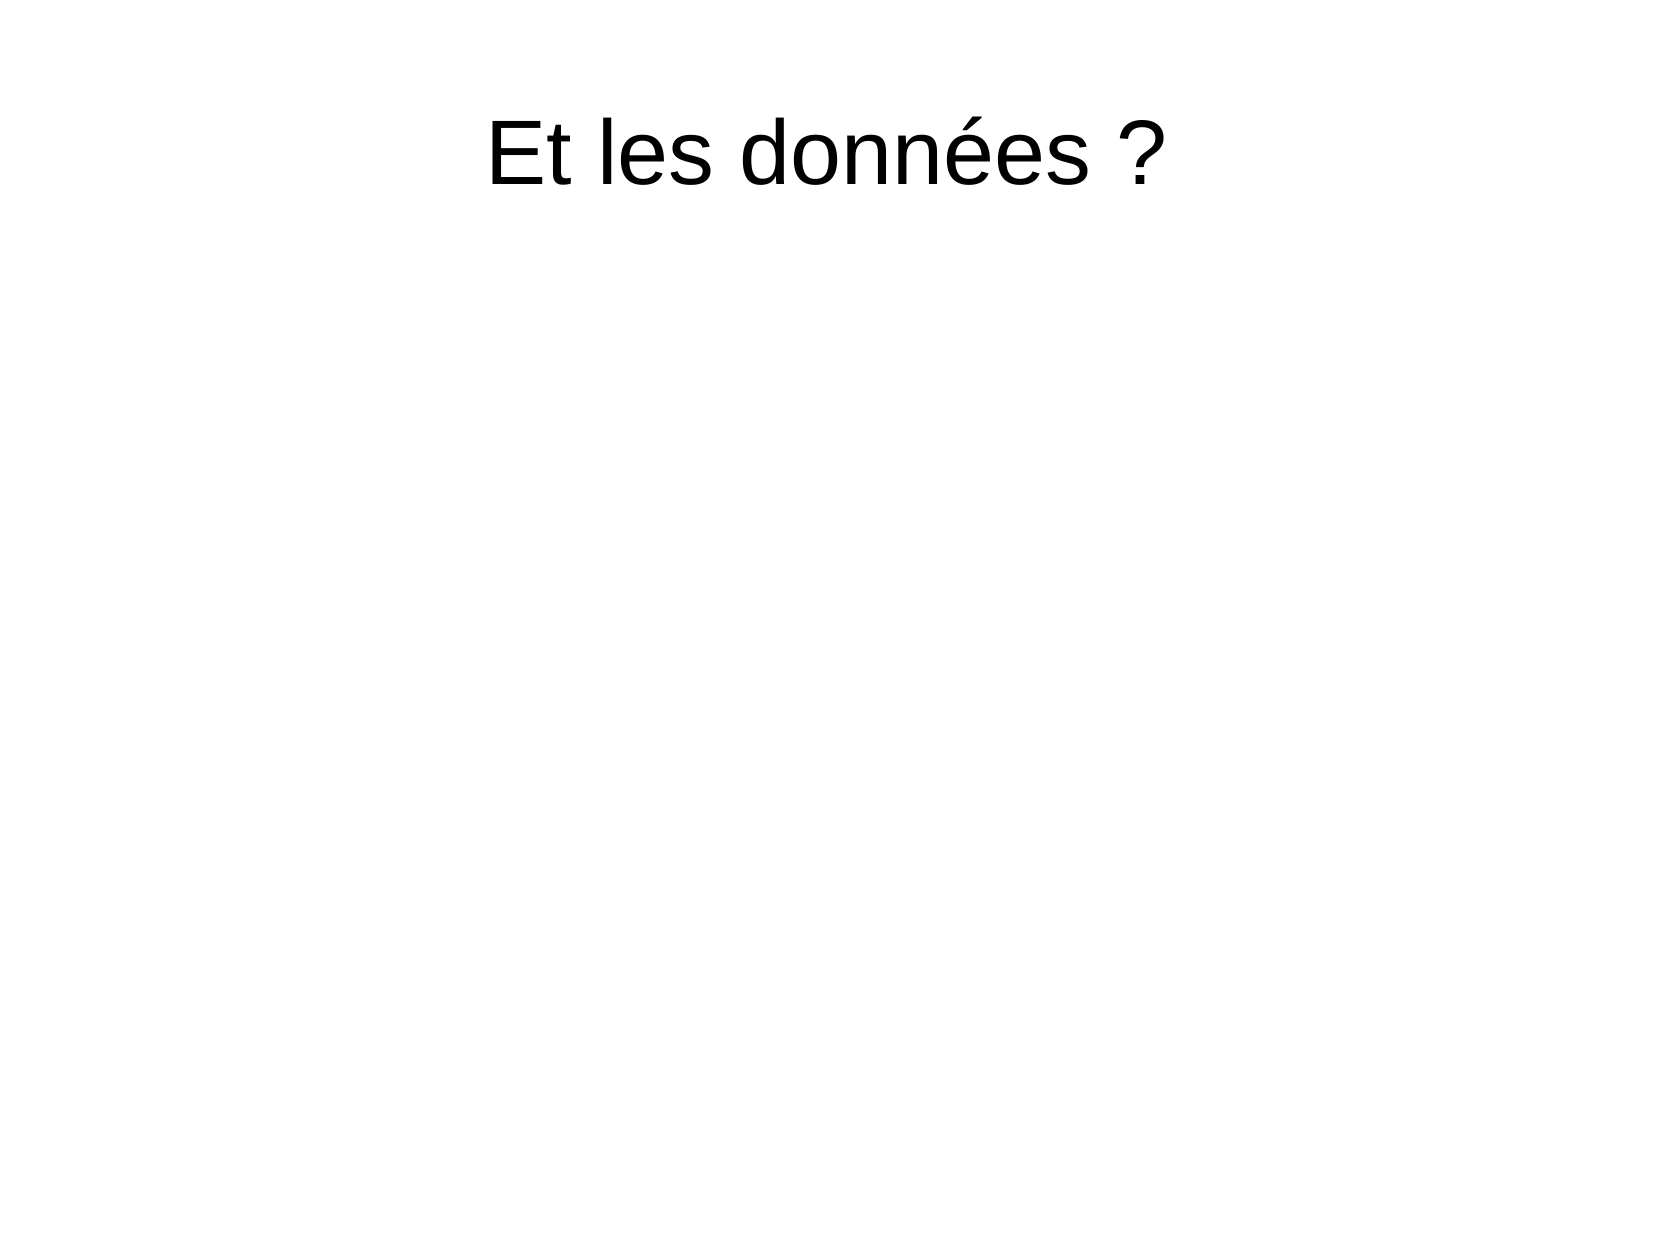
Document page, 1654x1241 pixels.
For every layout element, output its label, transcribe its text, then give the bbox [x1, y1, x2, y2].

title Et les données ? [82, 49, 1571, 257]
